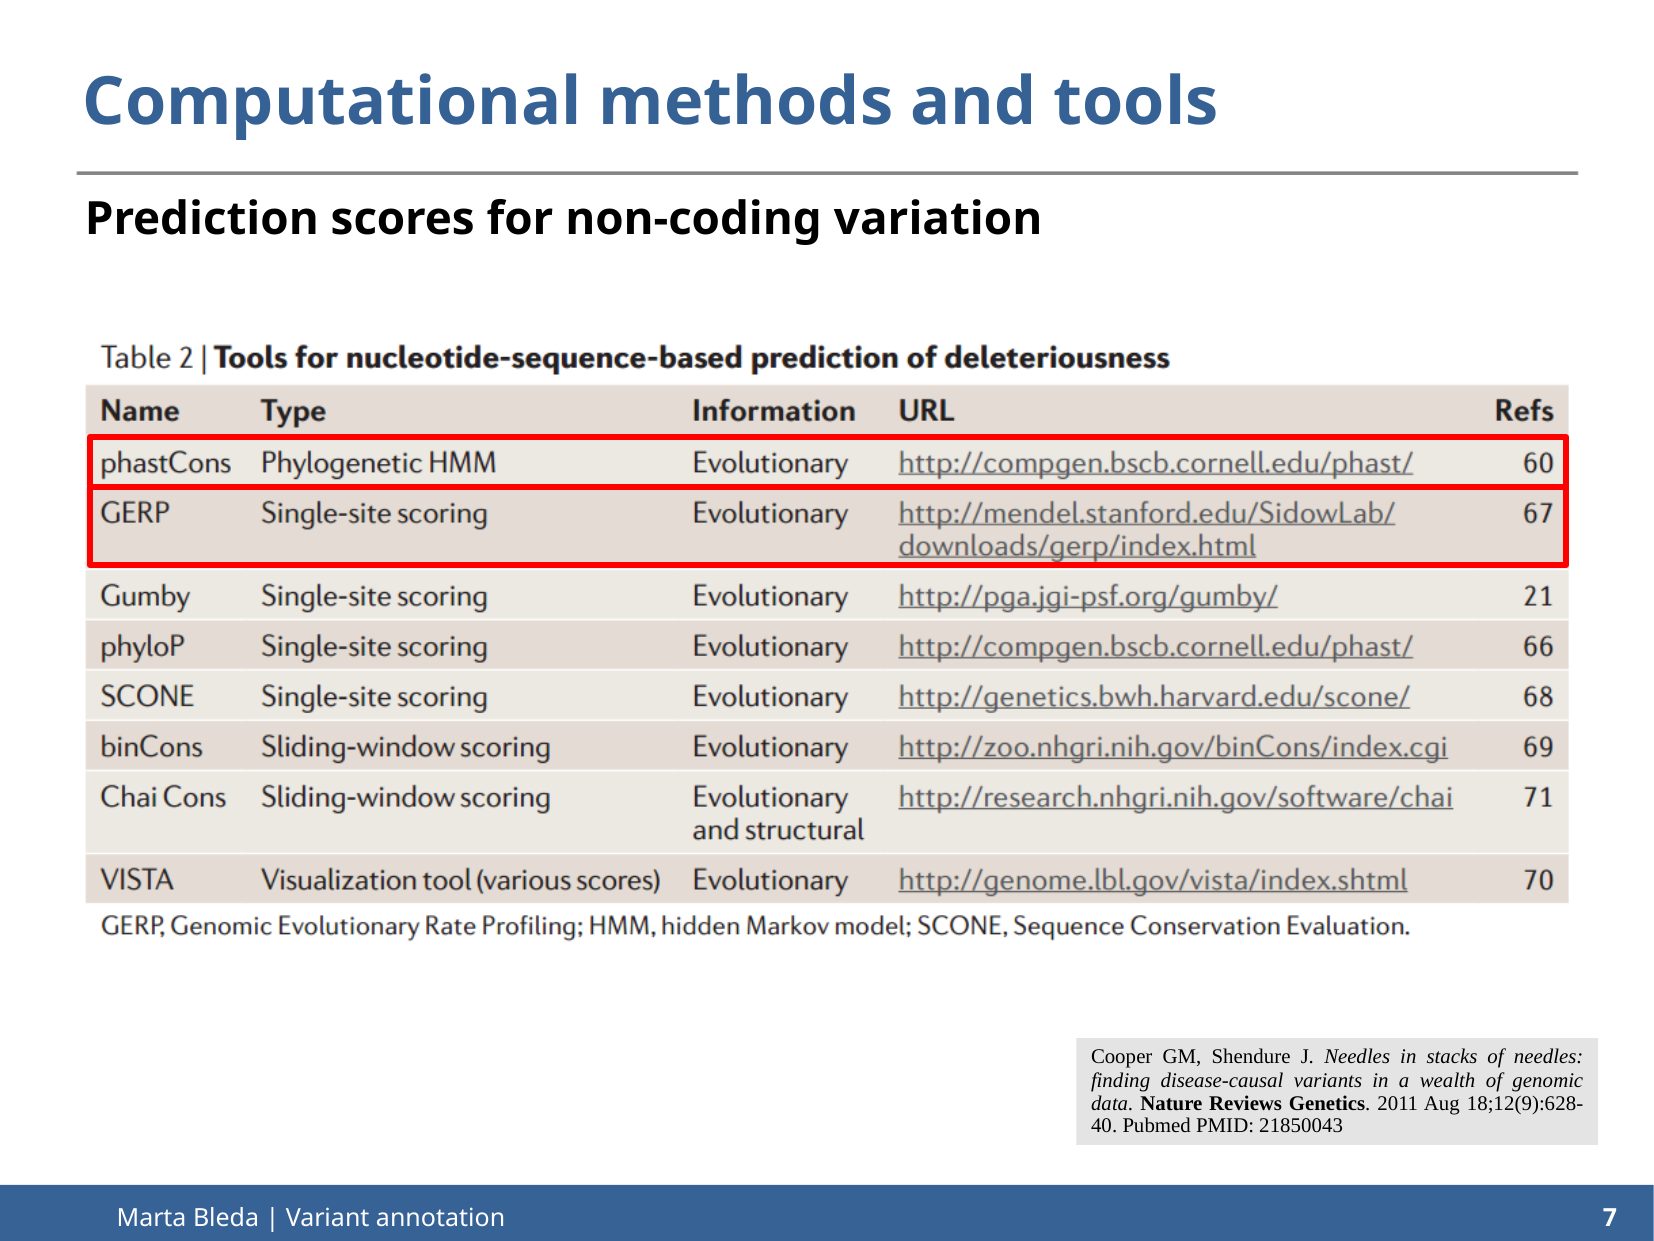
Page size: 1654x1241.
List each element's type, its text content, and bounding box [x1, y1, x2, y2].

picture [74, 170, 1580, 175]
text_box Cooper GM, Shendure J. Needles in stacks of needles: finding disease-causal variants in a wealth of genomic data. Nature Reviews Genetics. 2011 Aug 18;12(9):628-40. Pubmed PMID: 21850043 [1076, 1038, 1599, 1145]
title Computational methods and tools [82, 49, 1571, 148]
text_box Prediction scores for non-coding variation [69, 177, 1172, 246]
picture [79, 338, 1577, 944]
